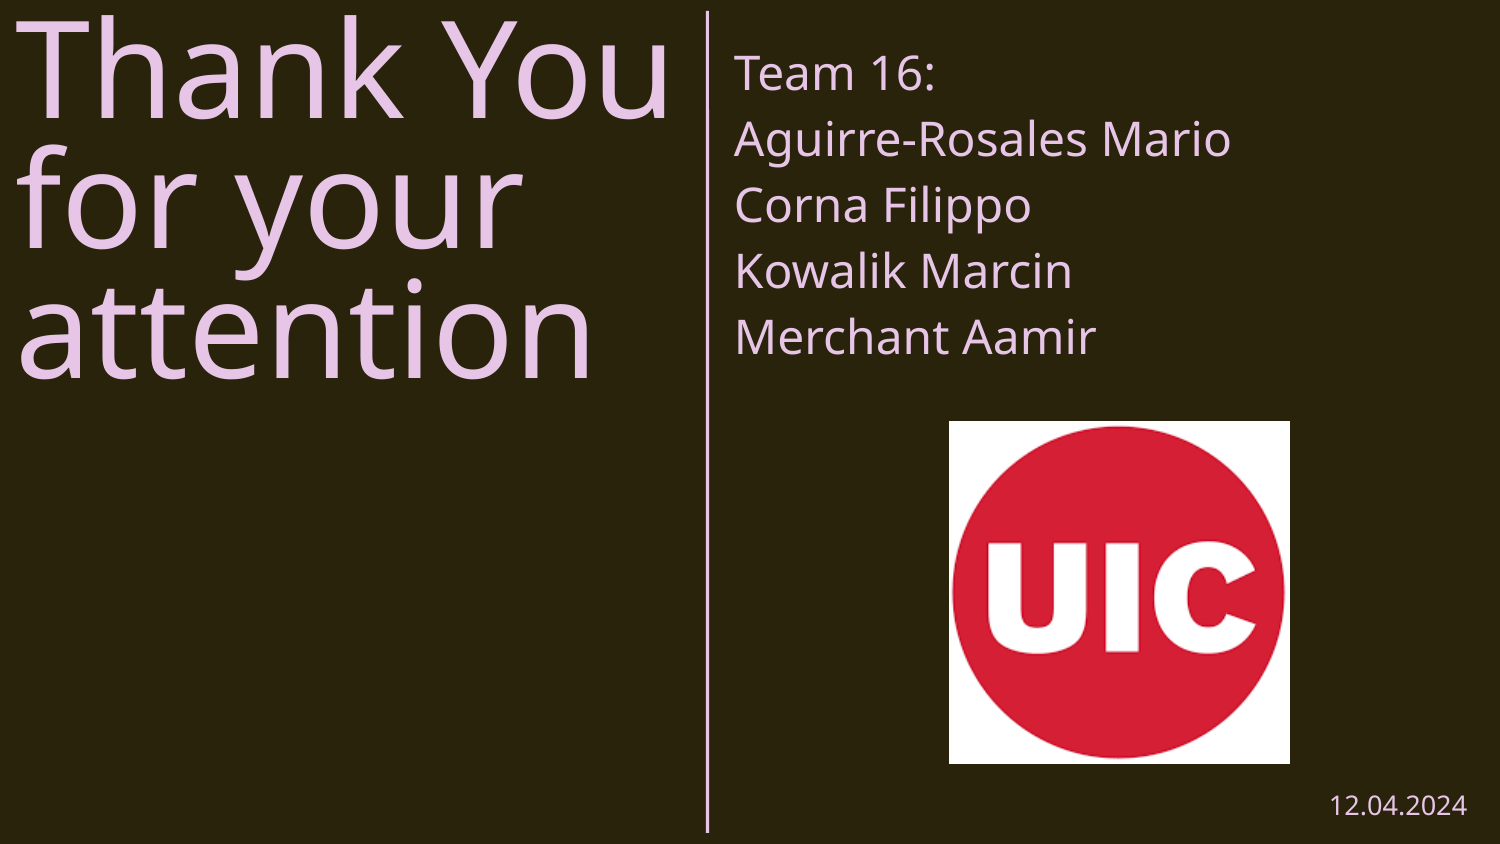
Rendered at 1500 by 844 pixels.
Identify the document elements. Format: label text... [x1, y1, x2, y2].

picture [949, 421, 1290, 764]
list 12.04.2024 [1182, 773, 1483, 829]
title Team 16: Aguirre-Rosales Mario Corna Filippo Kowalik Marcin Merchant Aamir [718, 18, 1500, 453]
title Thank You for your attention [0, 0, 760, 434]
